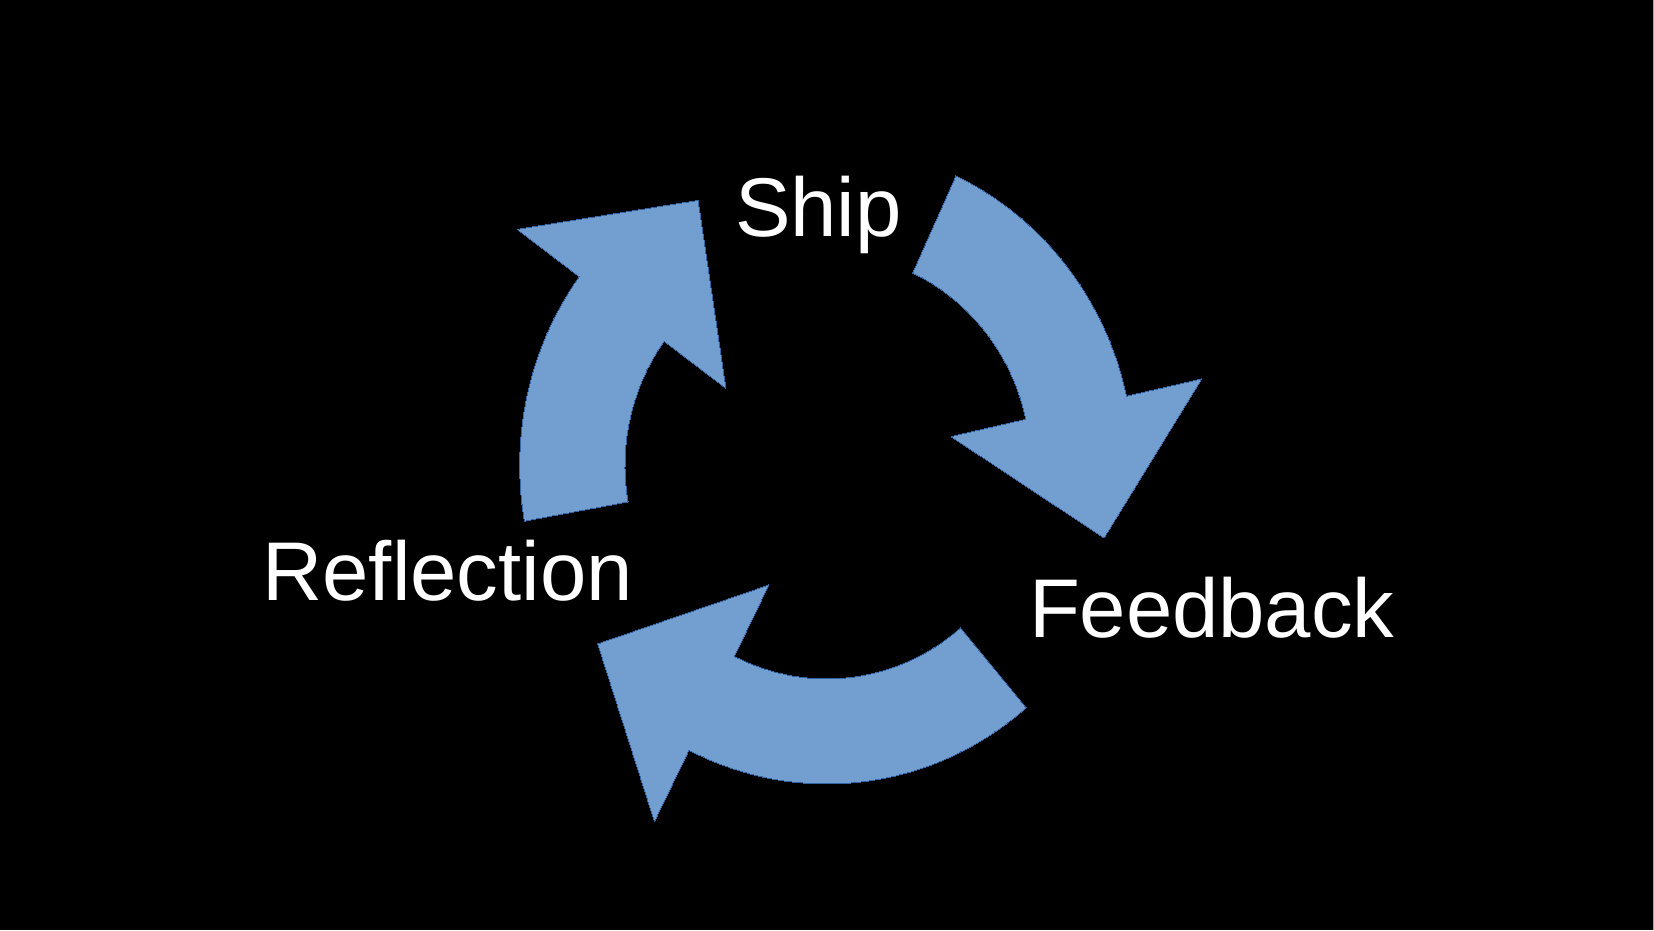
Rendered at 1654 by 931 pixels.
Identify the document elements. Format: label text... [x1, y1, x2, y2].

text_box [517, 200, 726, 522]
text_box [912, 175, 1202, 538]
text_box [597, 584, 1027, 822]
text_box Feedback [1014, 555, 1417, 663]
text_box Ship [720, 153, 934, 262]
text_box Reflection [248, 518, 650, 626]
